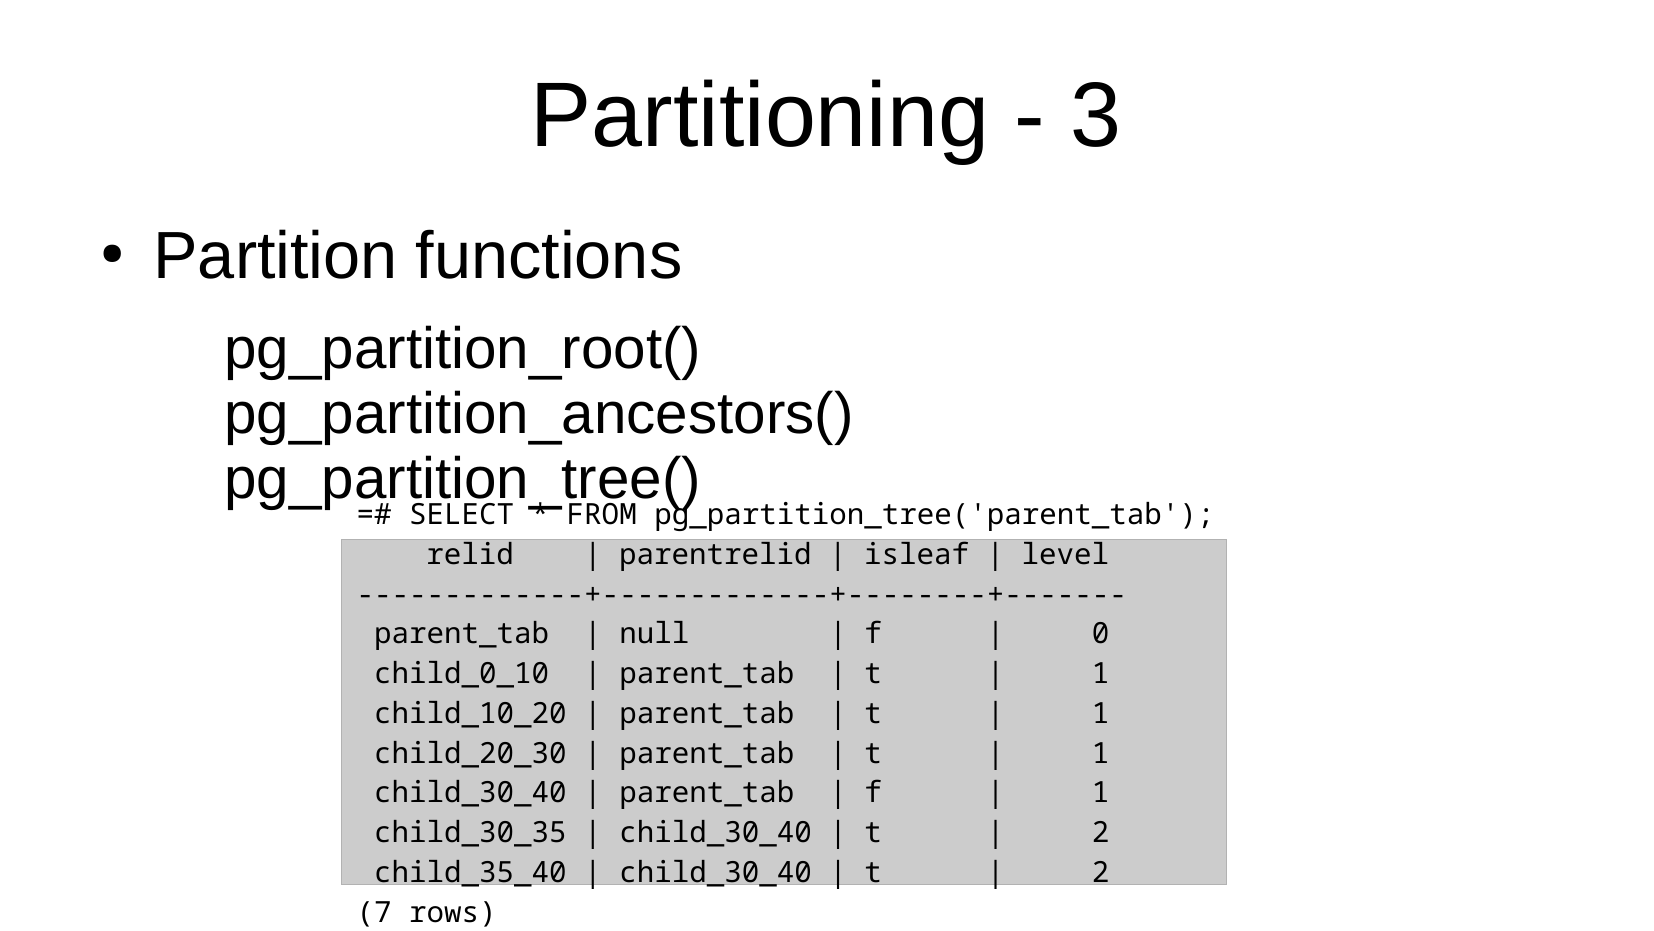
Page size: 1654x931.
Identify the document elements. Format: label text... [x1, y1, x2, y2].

title Partitioning - 3 [82, 37, 1571, 193]
text_box =# SELECT * FROM pg_partition_tree('parent_tab'); relid | parentrelid | isleaf | level -------------+-------------+--------+------- parent_tab | null | f | 0 child_0_10 | parent_tab | t | 1 child_10_20 | parent_tab | t | 1 child_20_30 | parent_tab | t | 1 child_30_40 | parent_tab | f | 1 child_30_35 | child_30_40 | t | 2 child_35_40 | child_30_40 | t | 2 (7 rows) [341, 539, 1227, 885]
list Partition functions pg_partition_root() pg_partition_ancestors() pg_partition_tree() [82, 217, 1571, 541]
